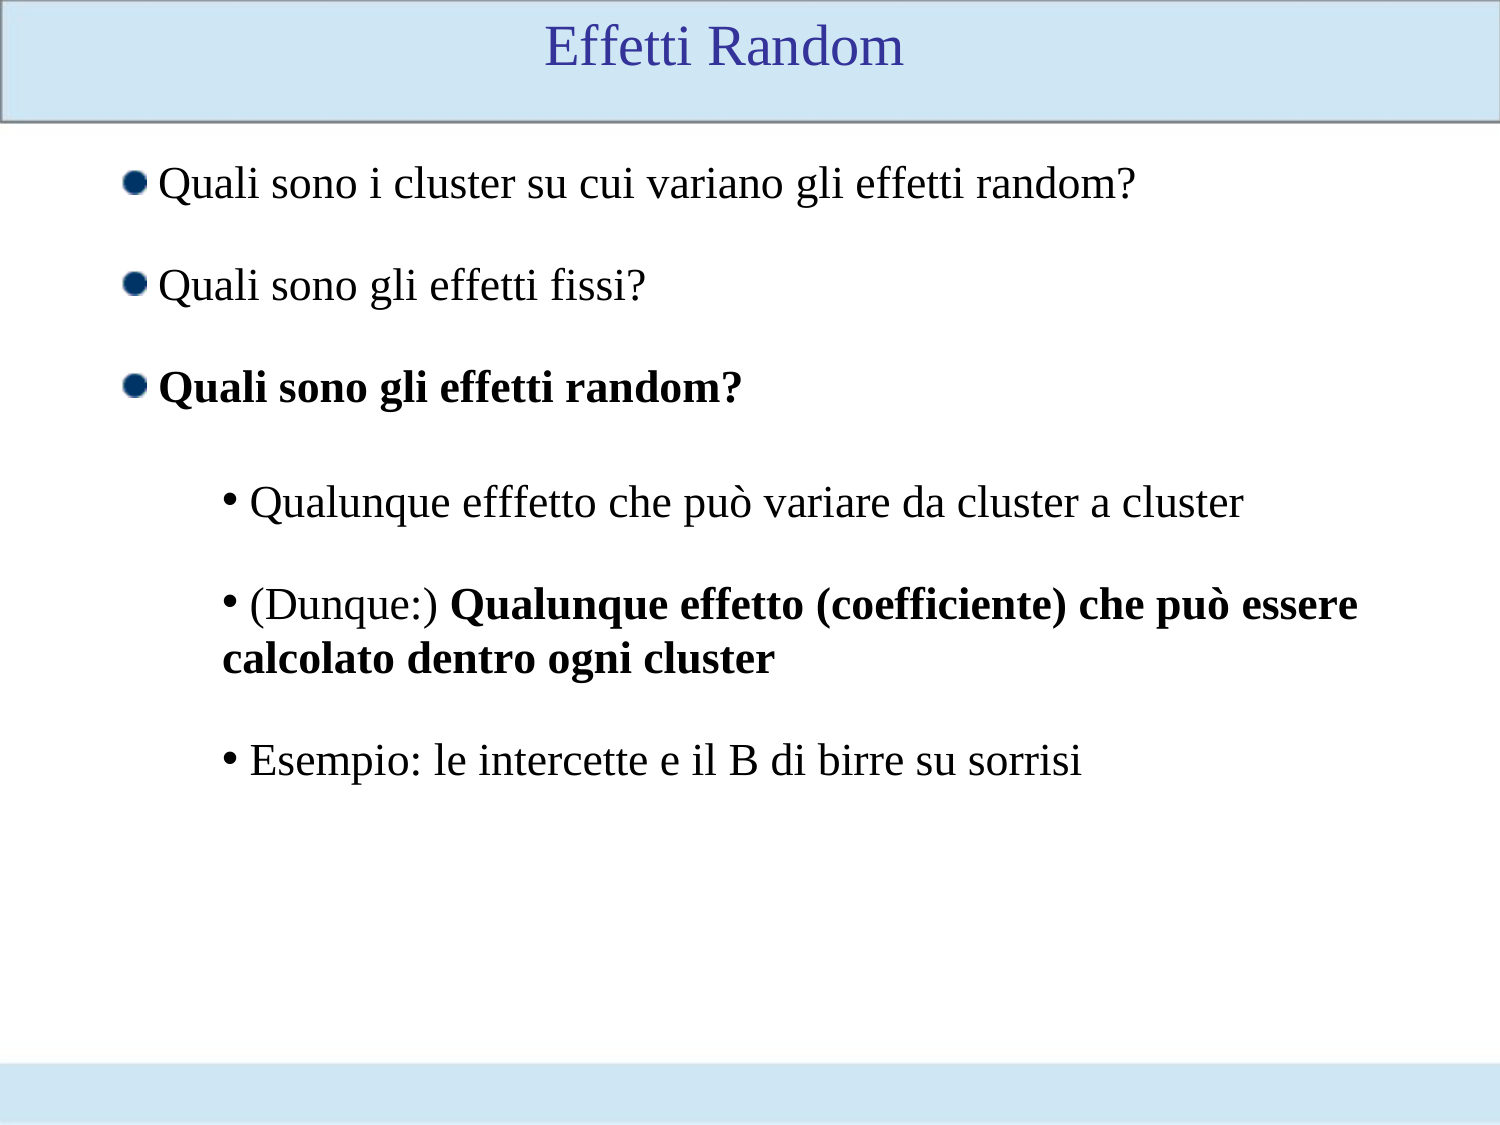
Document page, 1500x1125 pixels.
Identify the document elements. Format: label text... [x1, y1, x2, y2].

picture [0, 0, 1500, 1125]
picture [119, 167, 147, 195]
text_box Quali sono i cluster su cui variano gli effetti random? Quali sono gli effetti fissi? Quali sono gli effetti random? [104, 43, 1480, 827]
picture [119, 268, 147, 296]
title Effetti Random [49, 0, 1400, 136]
picture [119, 370, 147, 398]
